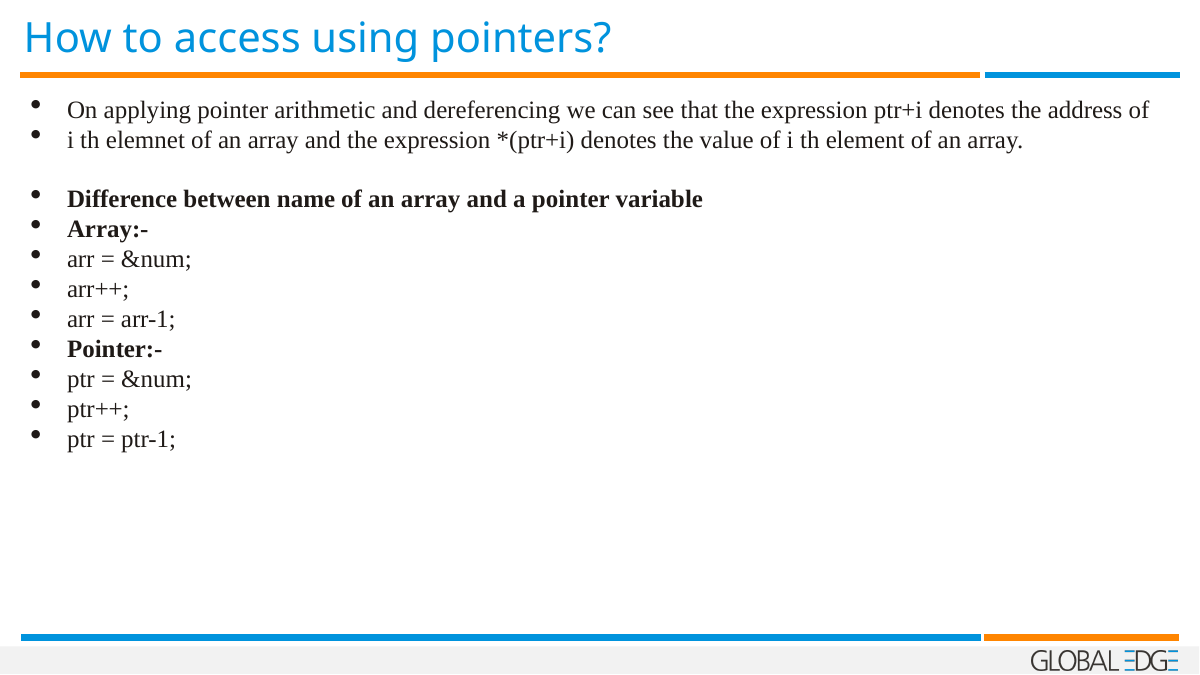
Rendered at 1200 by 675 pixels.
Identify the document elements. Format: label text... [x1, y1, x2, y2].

text_box How to access using pointers? [12, 9, 1087, 62]
picture [1031, 650, 1178, 671]
text_box On applying pointer arithmetic and dereferencing we can see that the expression ptr+i denotes the address of i th elemnet of an array and the expression *(ptr+i) denotes the value of i th element of an array. Difference between name of an array and a pointer variable Array:- arr = &num; arr++; arr = arr-1; Pointer:- ptr = &num; ptr++; ptr = ptr-1; [20, 87, 1178, 627]
